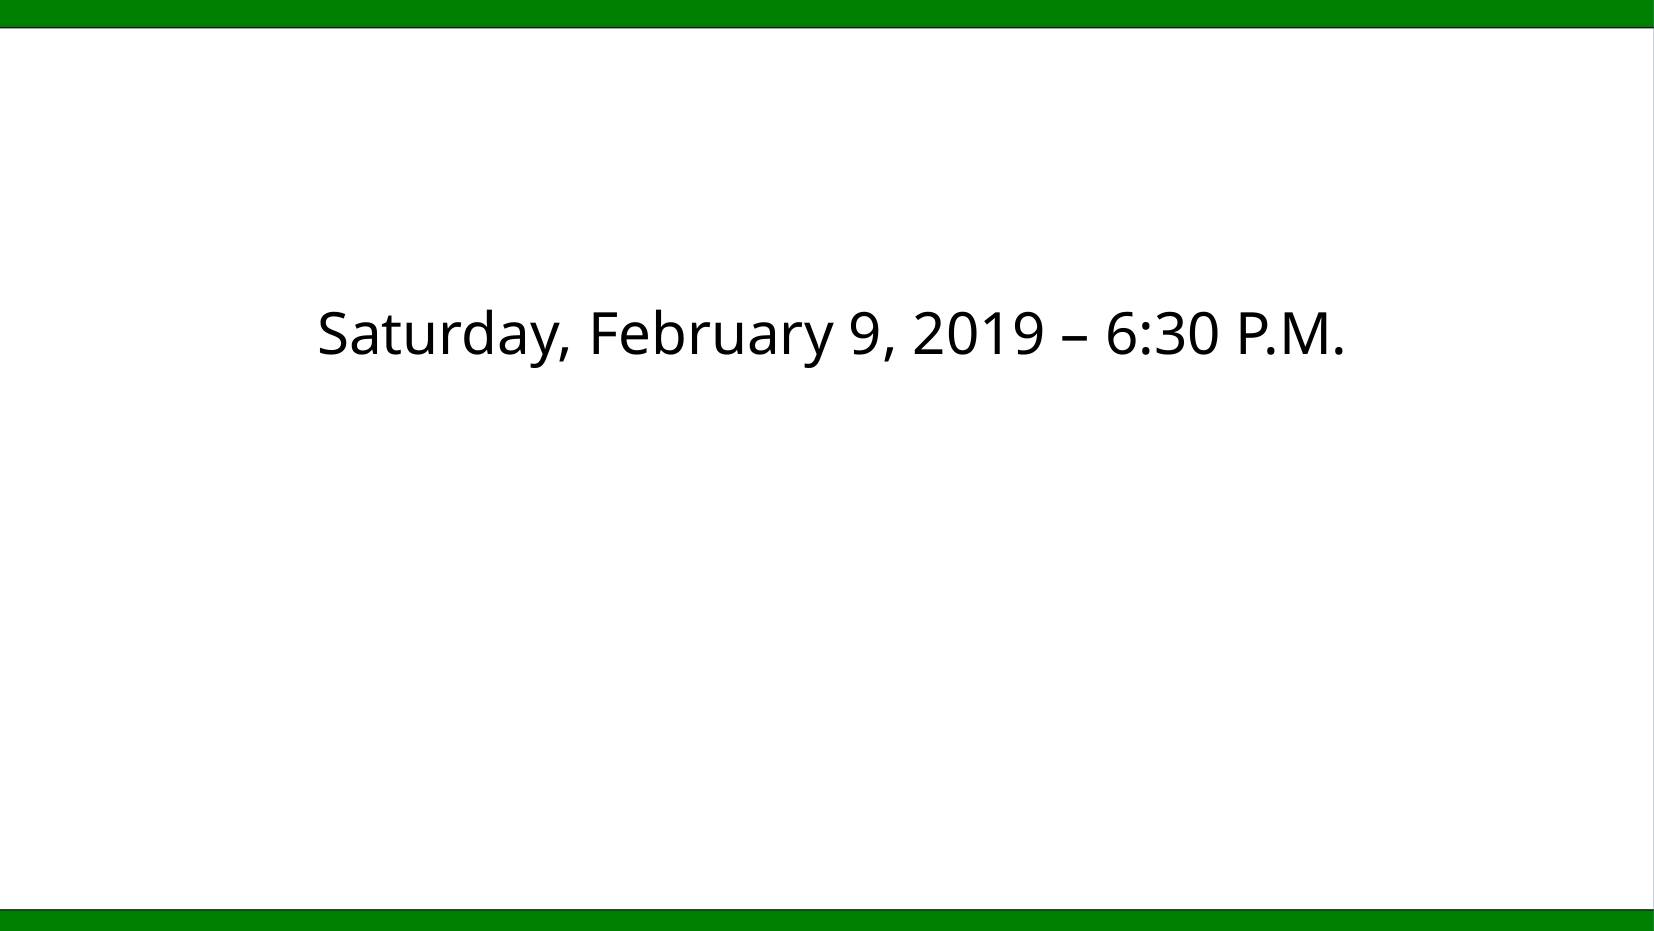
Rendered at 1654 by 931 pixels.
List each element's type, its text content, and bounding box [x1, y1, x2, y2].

picture [0, 0, 1654, 931]
text_box Saturday, February 9, 2019 – 6:30 P.M. [255, 285, 1411, 378]
